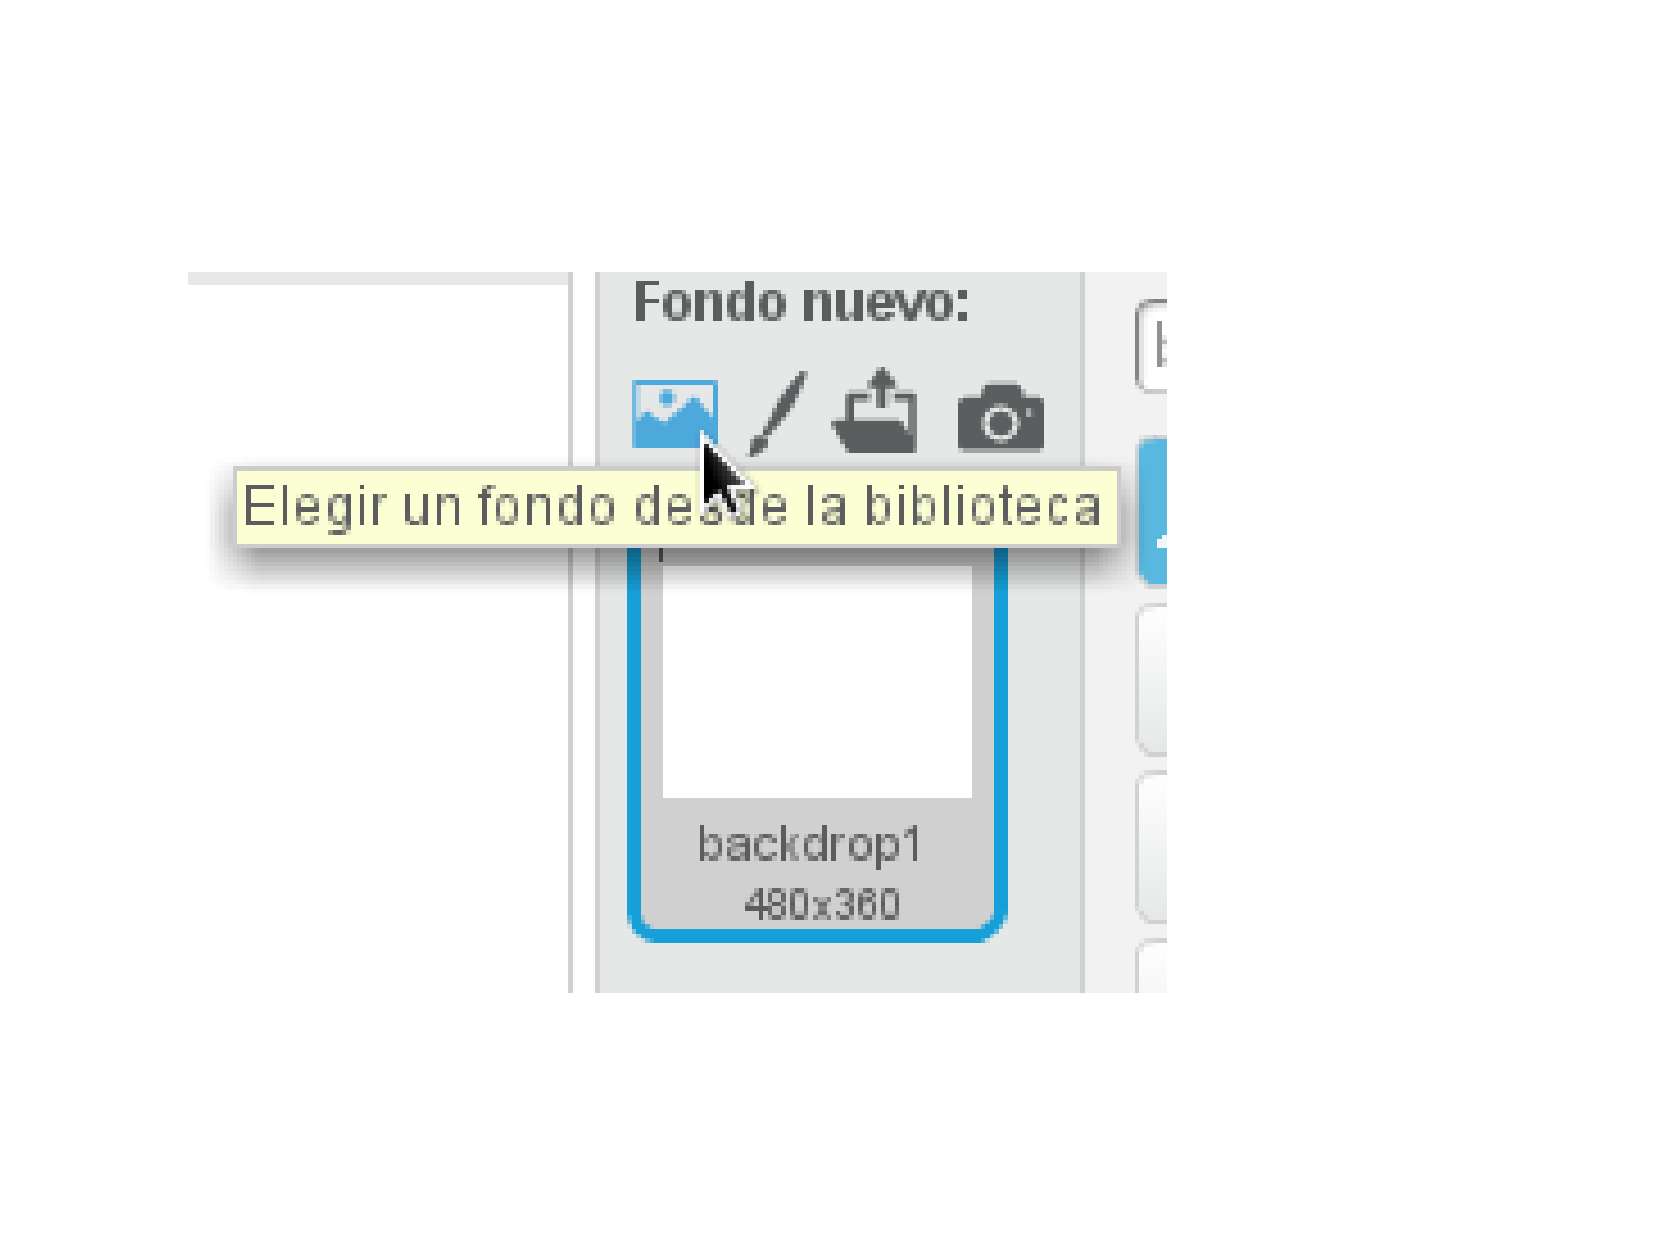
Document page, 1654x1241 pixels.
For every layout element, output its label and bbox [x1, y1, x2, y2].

picture [188, 272, 1167, 993]
